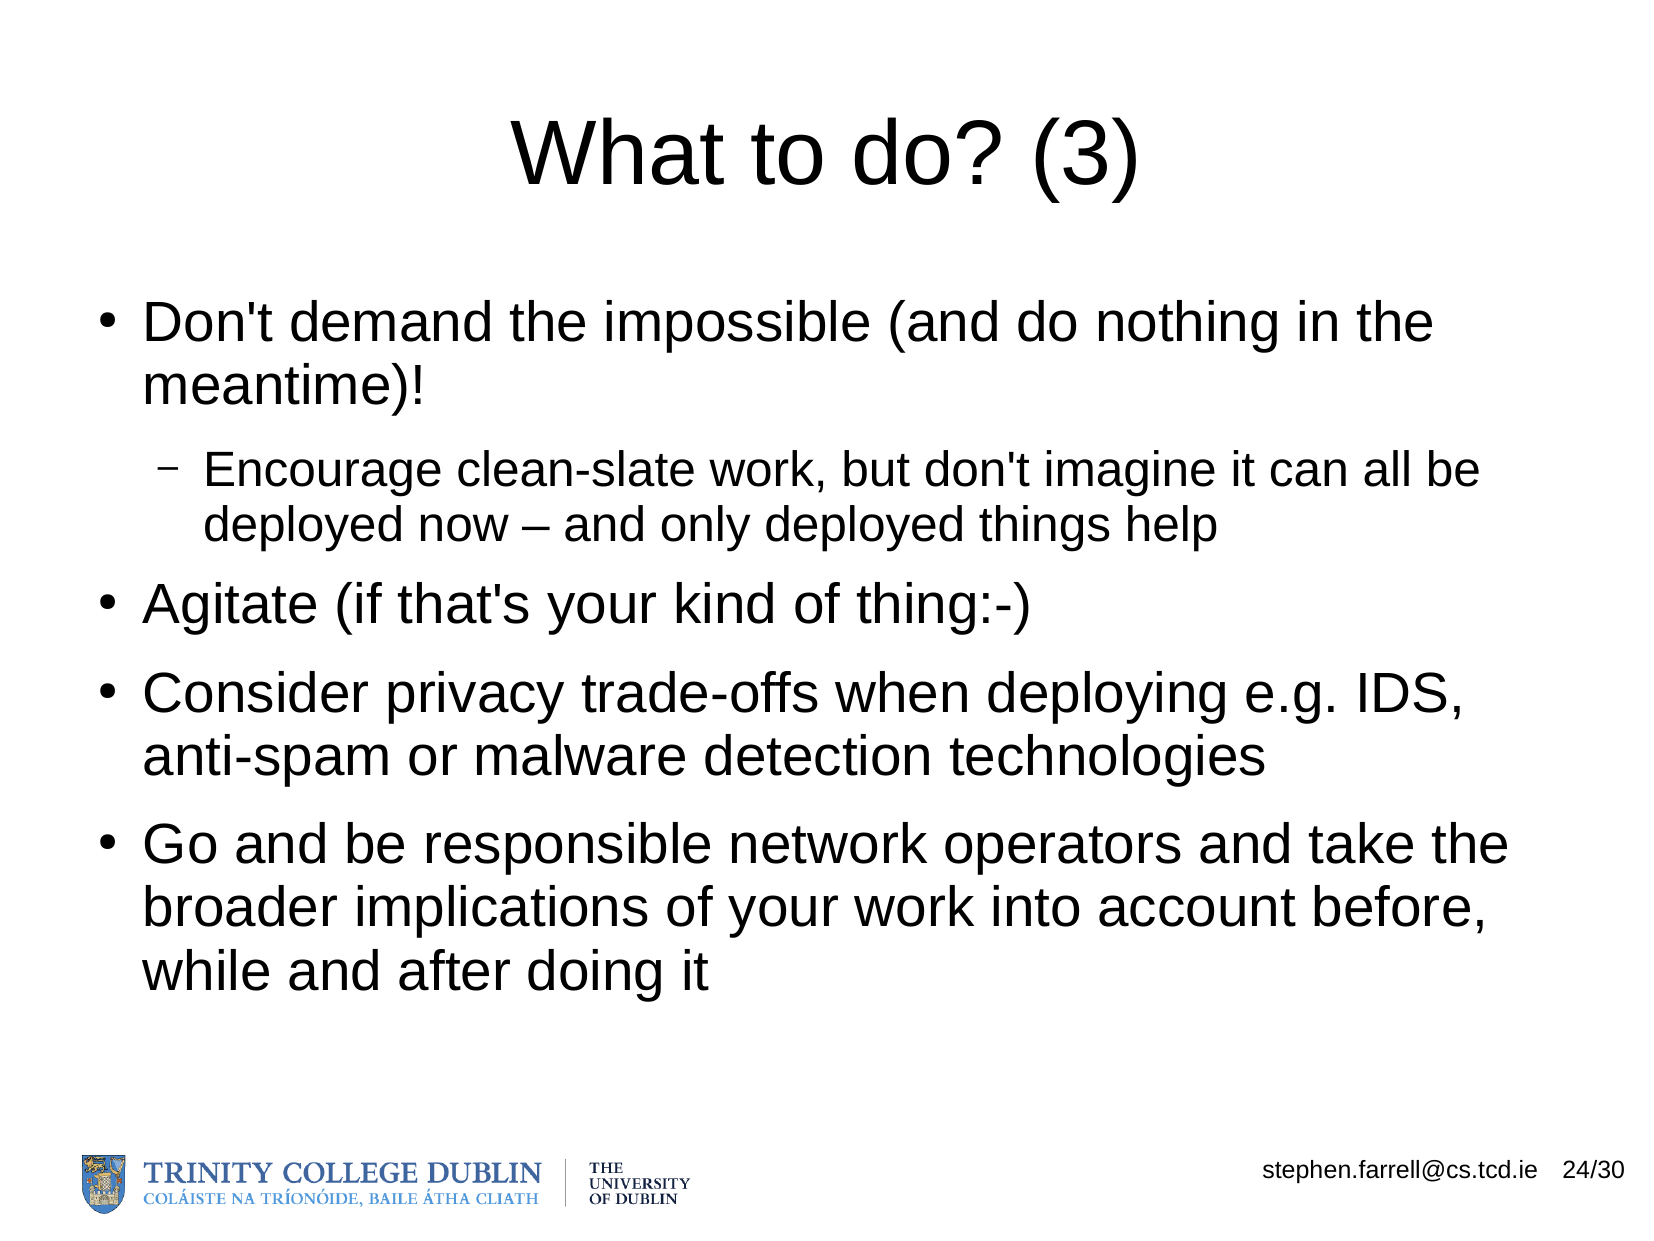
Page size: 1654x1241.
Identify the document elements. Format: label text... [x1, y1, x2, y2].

picture [82, 1155, 694, 1214]
title What to do? (3) [82, 49, 1571, 257]
list Don't demand the impossible (and do nothing in the meantime)! Encourage clean-slate work, but don't imagine it can all be deployed now – and only deployed things help Agitate (if that's your kind of thing:-) Consider privacy trade-offs when deploying e.g. IDS, anti-spam or malware detection technologies Go and be responsible network operators and take the broader implications of your work into account before, while and after doing it [82, 290, 1571, 1010]
